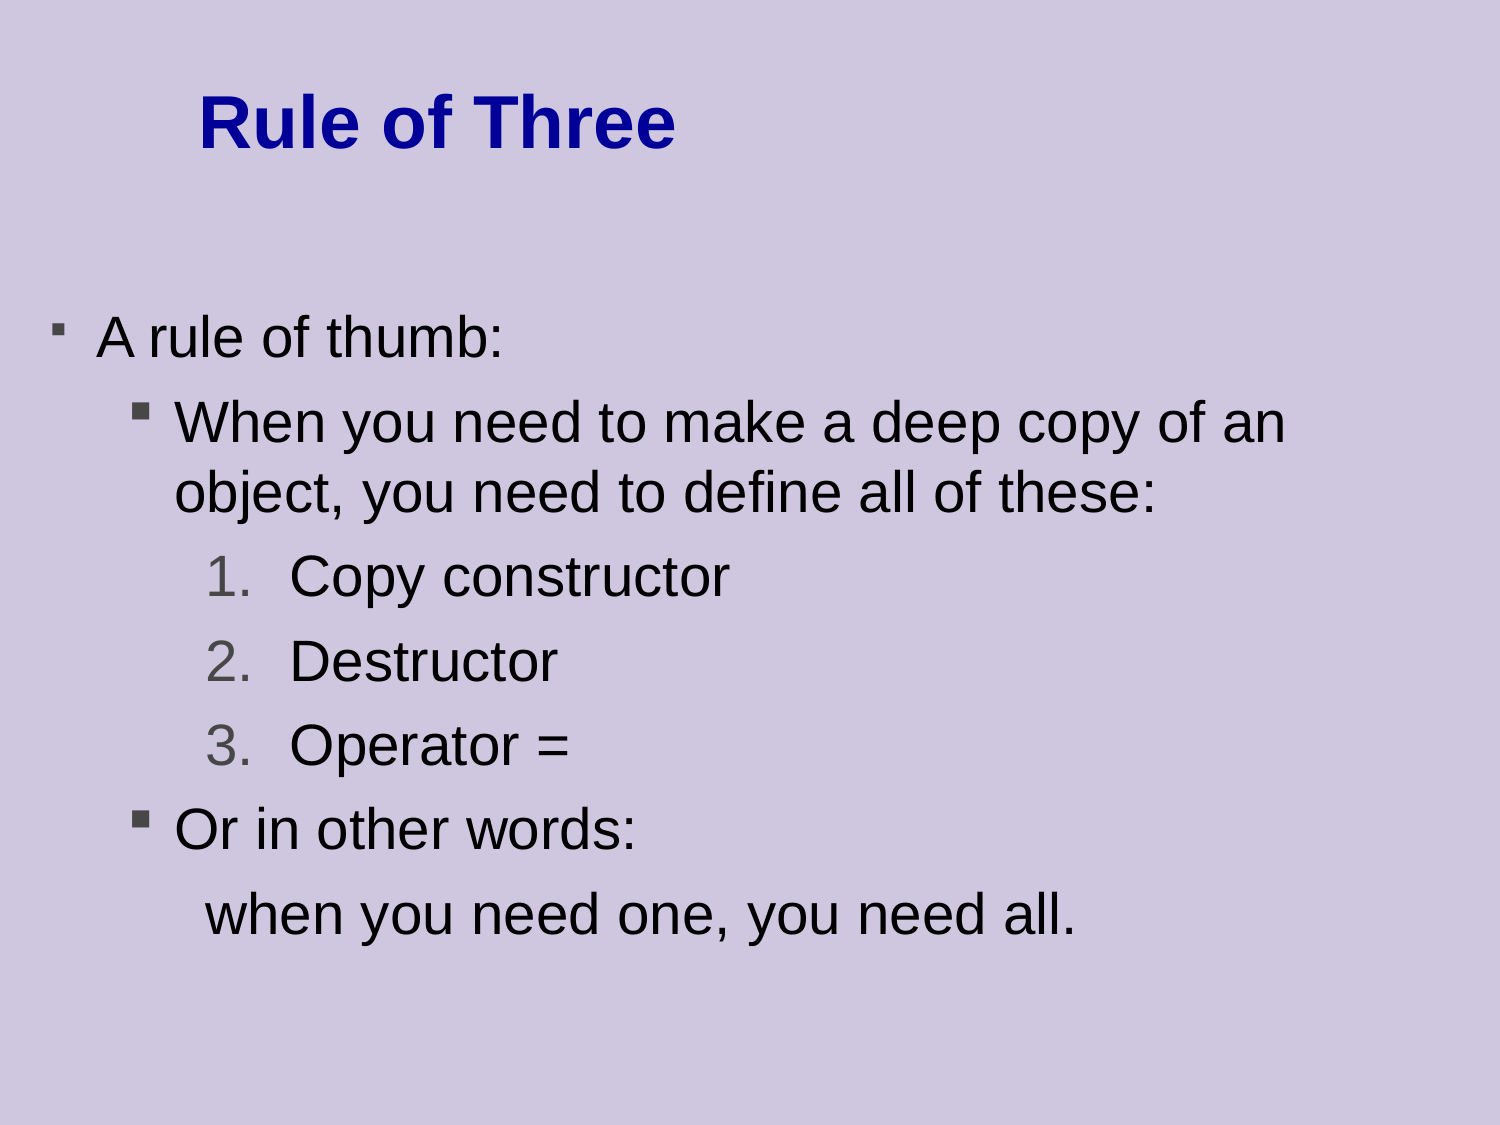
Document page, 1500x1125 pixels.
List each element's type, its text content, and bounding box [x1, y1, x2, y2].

list A rule of thumb: When you need to make a deep copy of an object, you need to define all of these: Copy constructor Destructor Operator = Or in other words: when you need one, you need all. [49, 215, 1468, 947]
title Rule of Three [198, 24, 1468, 213]
